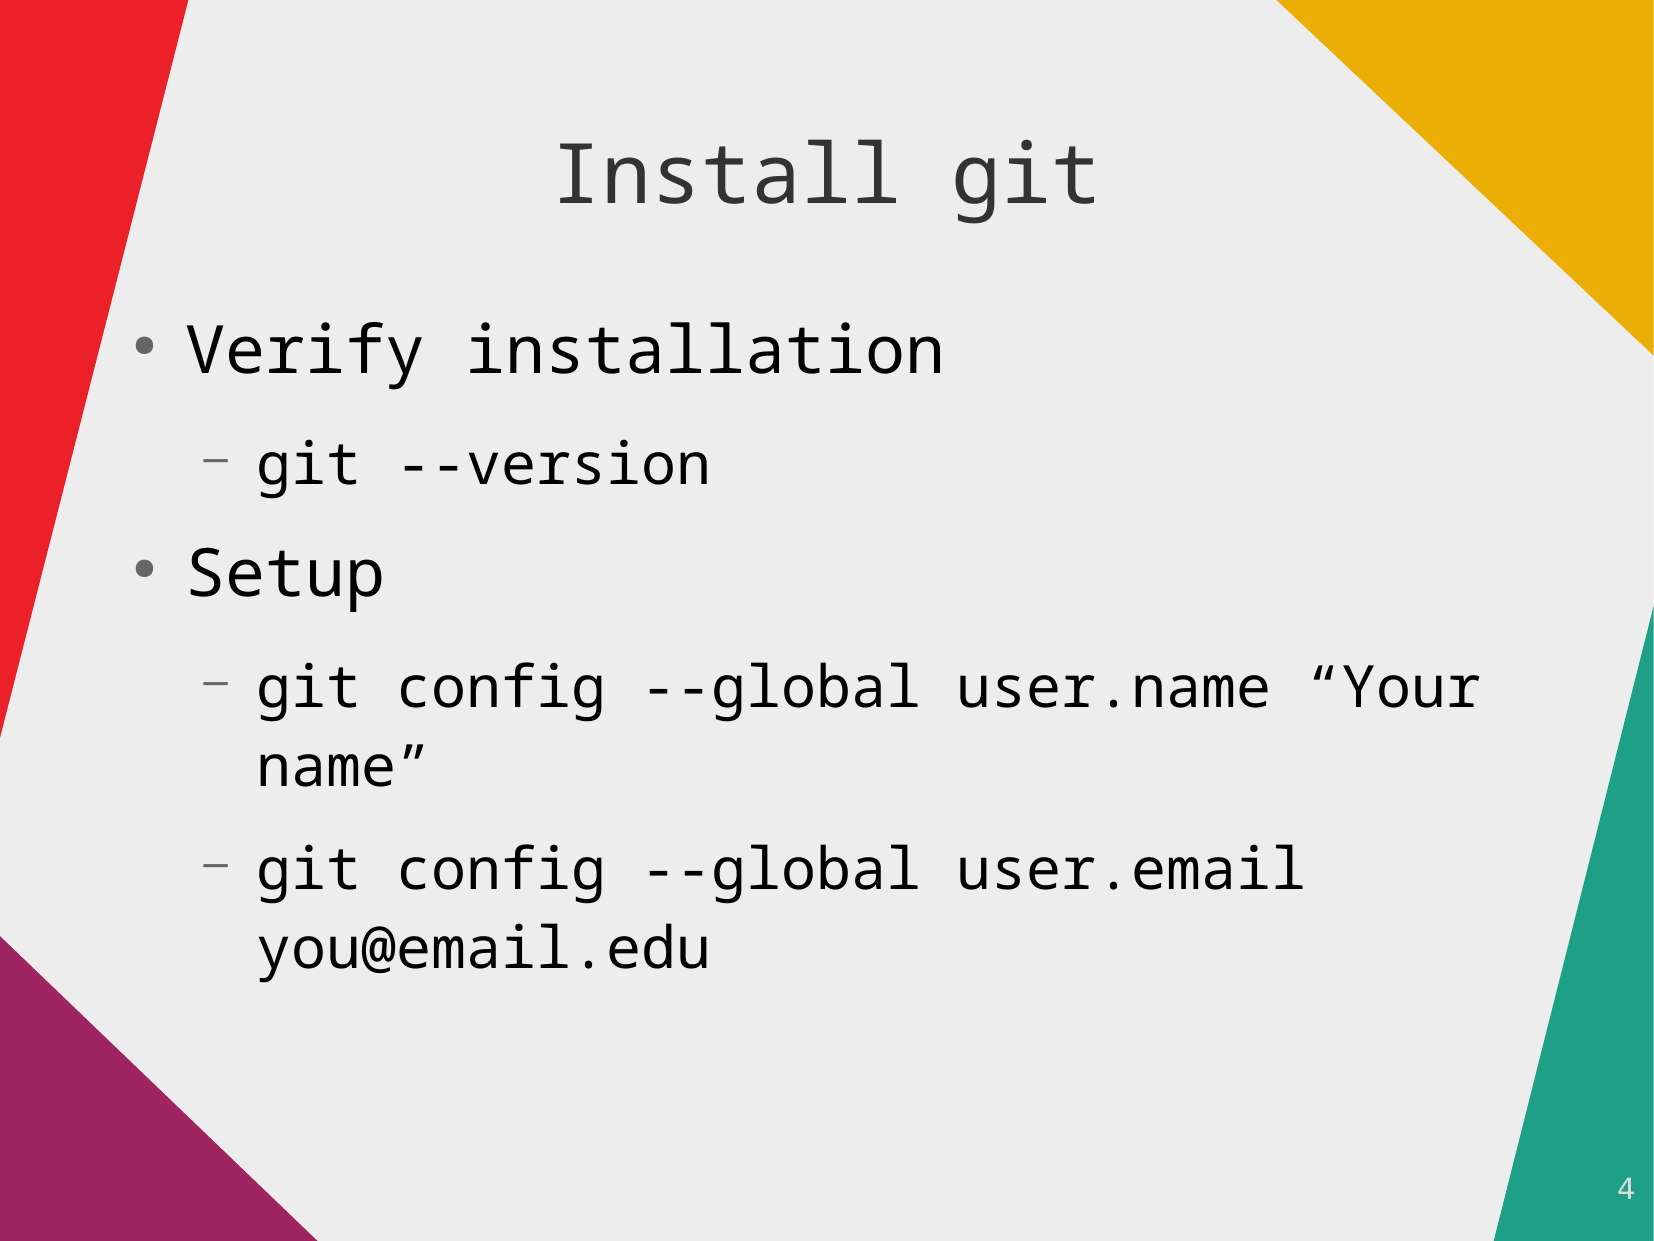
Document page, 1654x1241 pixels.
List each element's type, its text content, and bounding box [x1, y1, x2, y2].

title Install git [114, 73, 1539, 271]
list Verify installation git --version Setup git config --global user.name “Your name” git config --global user.email you@email.edu [114, 302, 1591, 1033]
